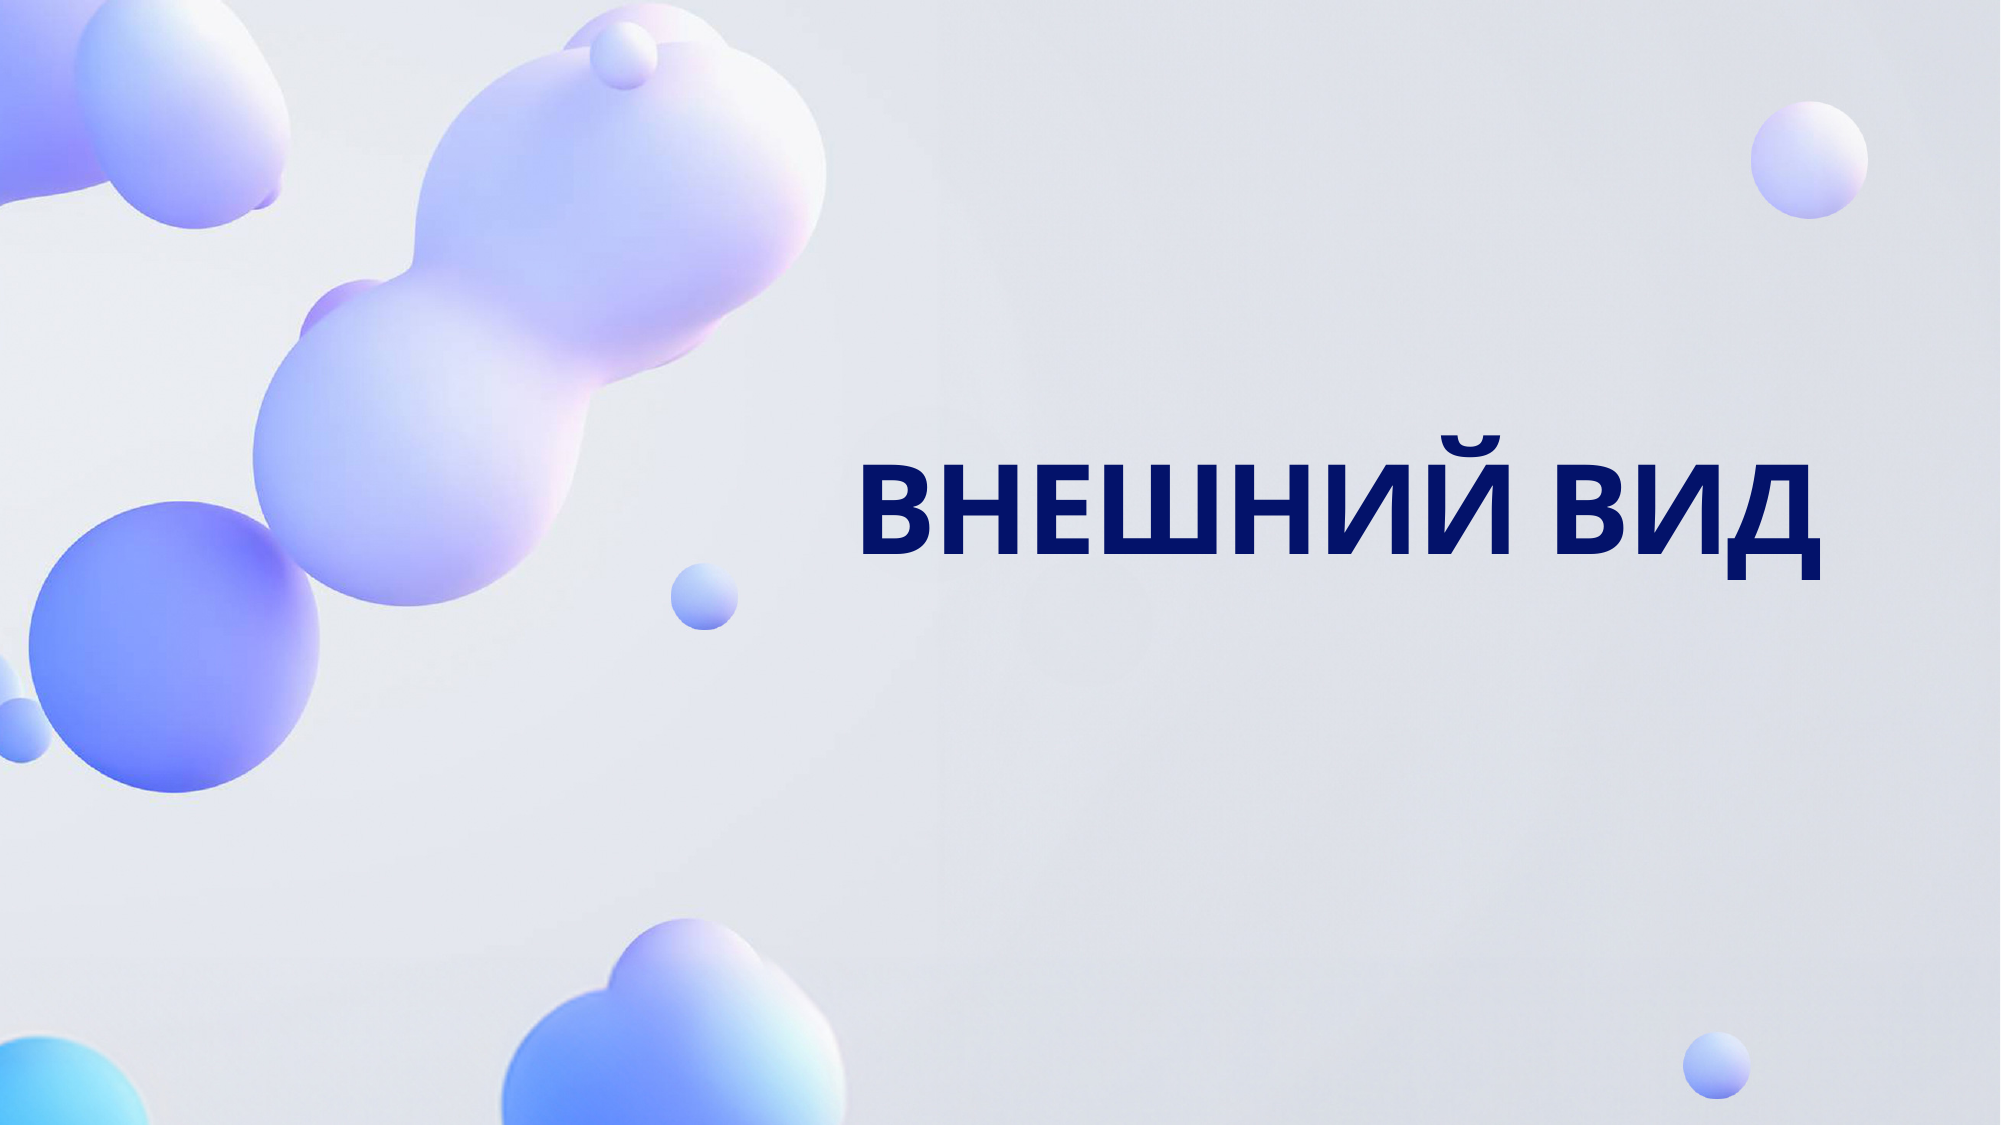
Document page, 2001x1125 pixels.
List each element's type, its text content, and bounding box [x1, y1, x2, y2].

title ВНЕШНИЙ ВИД [763, 4, 1913, 590]
